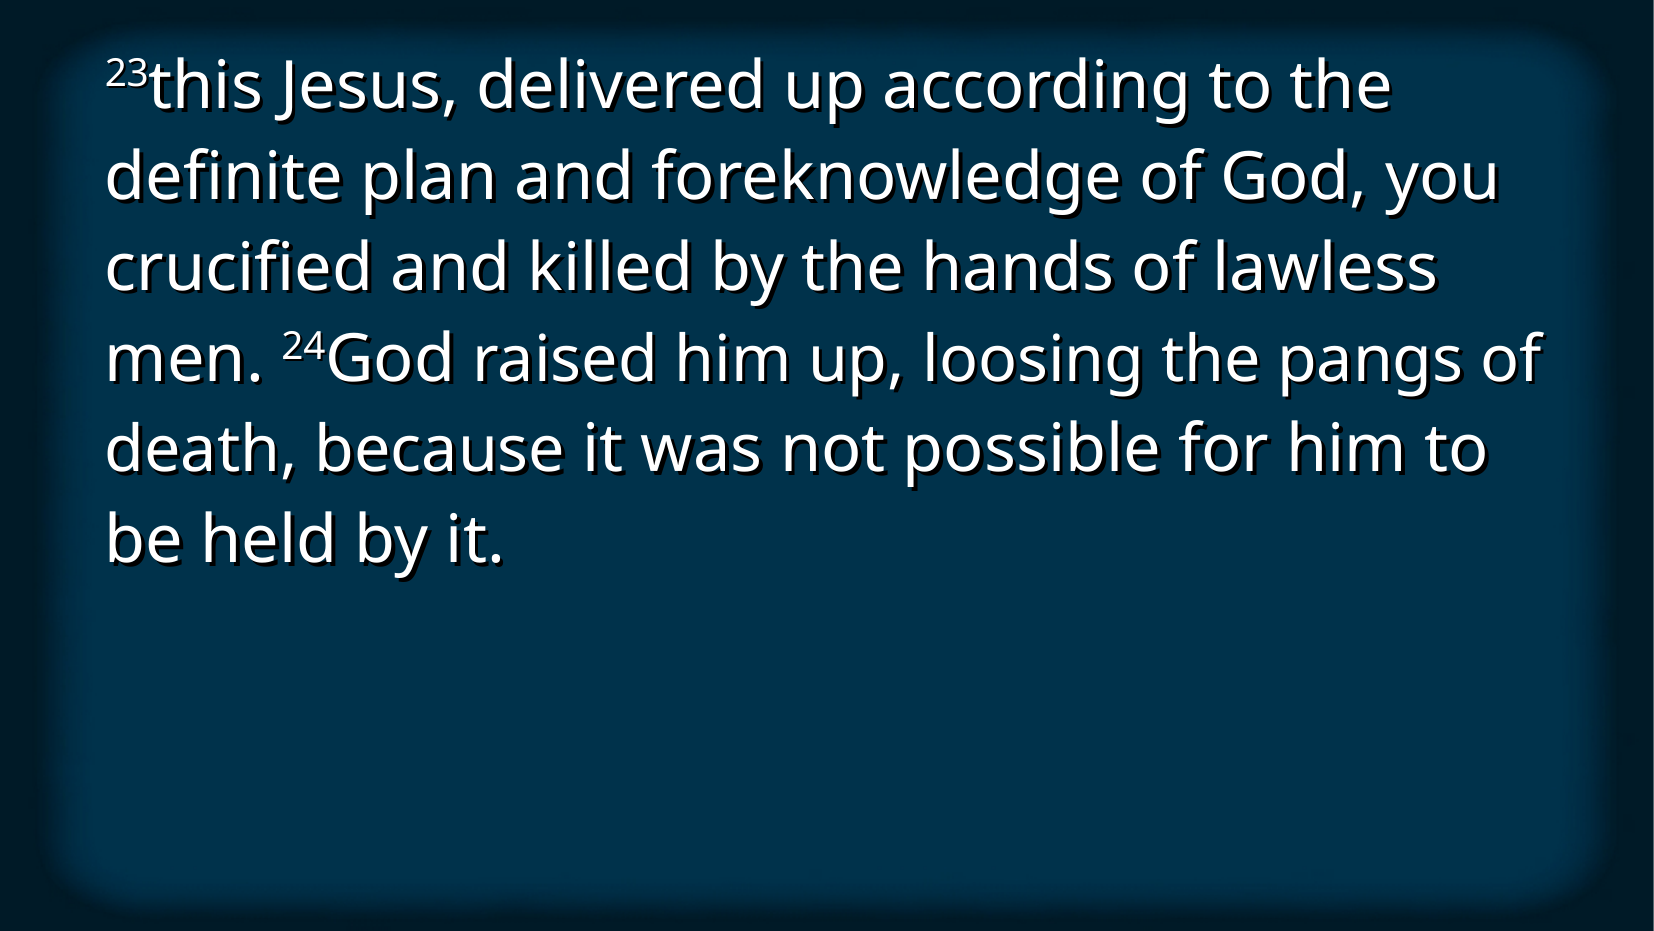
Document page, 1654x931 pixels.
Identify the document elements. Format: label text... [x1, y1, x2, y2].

text_box 23this Jesus, delivered up according to the definite plan and foreknowledge of God, you crucified and killed by the hands of lawless men. 24God raised him up, loosing the pangs of death, because it was not possible for him to be held by it. [90, 30, 1577, 578]
picture [0, 0, 1654, 931]
